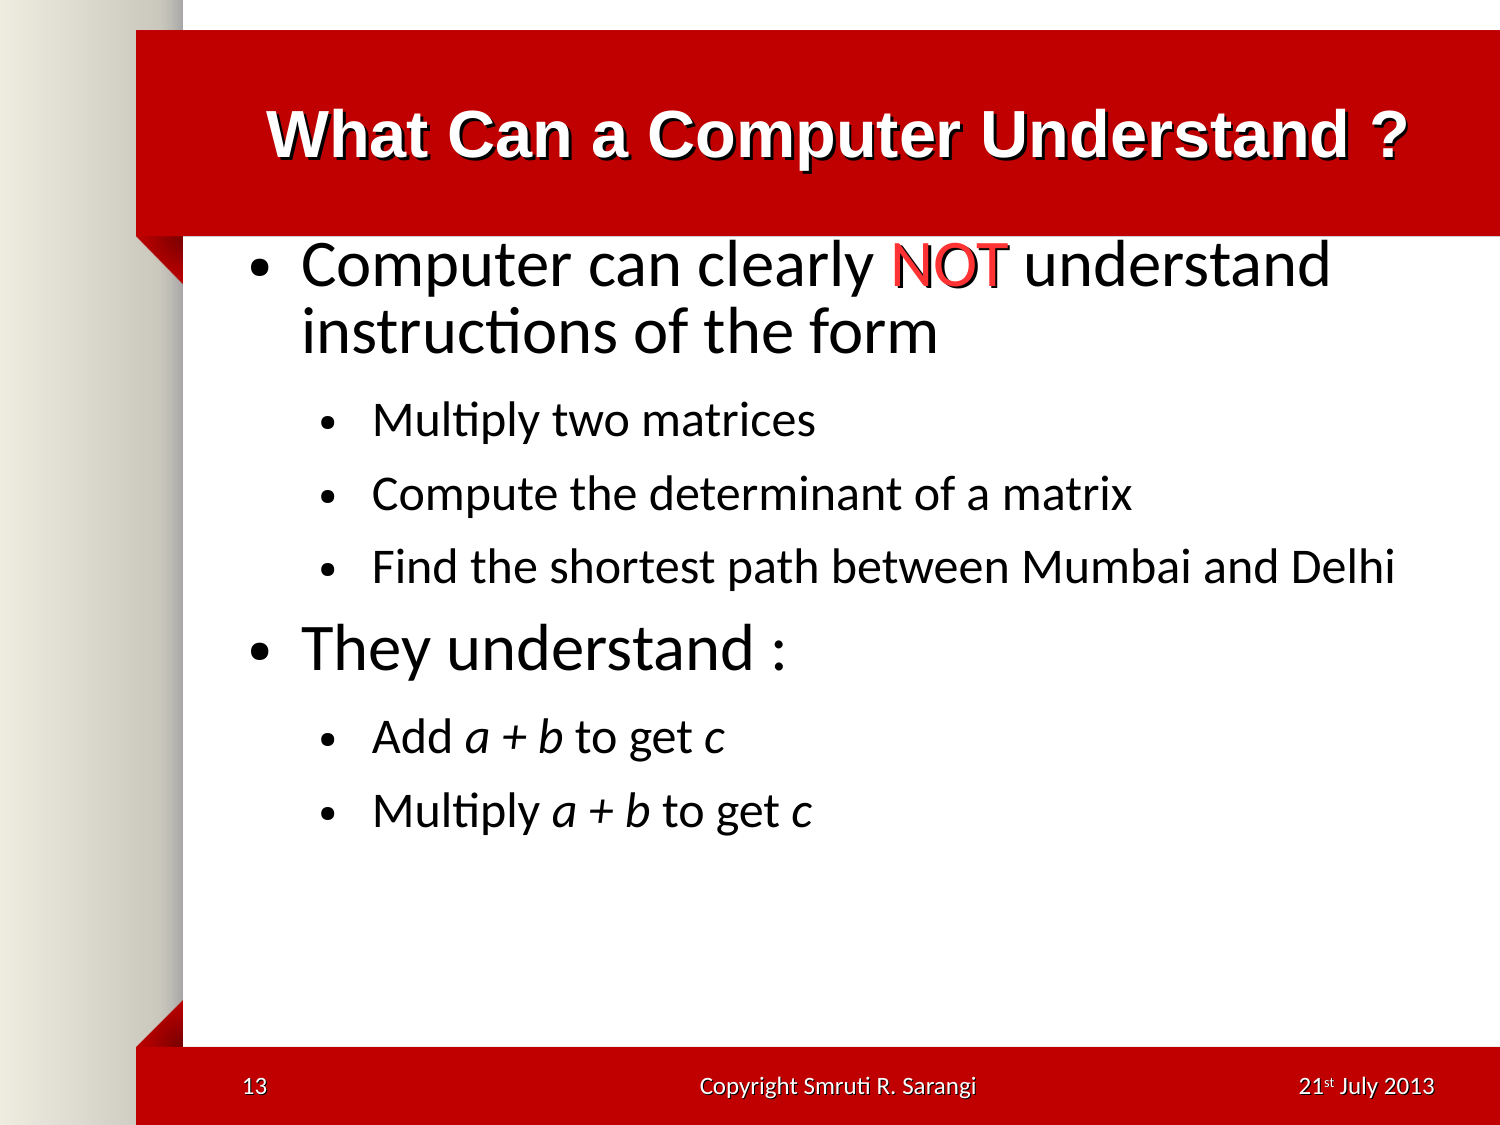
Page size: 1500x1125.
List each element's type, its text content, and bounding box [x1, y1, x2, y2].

title What Can a Computer Understand ? [230, 57, 1447, 211]
picture [0, 0, 1500, 1125]
list Computer can clearly NOT understand instructions of the form Multiply two matrices Compute the determinant of a matrix Find the shortest path between Mumbai and Delhi They understand : Add a + b to get c Multiply a + b to get c [230, 236, 1418, 1051]
